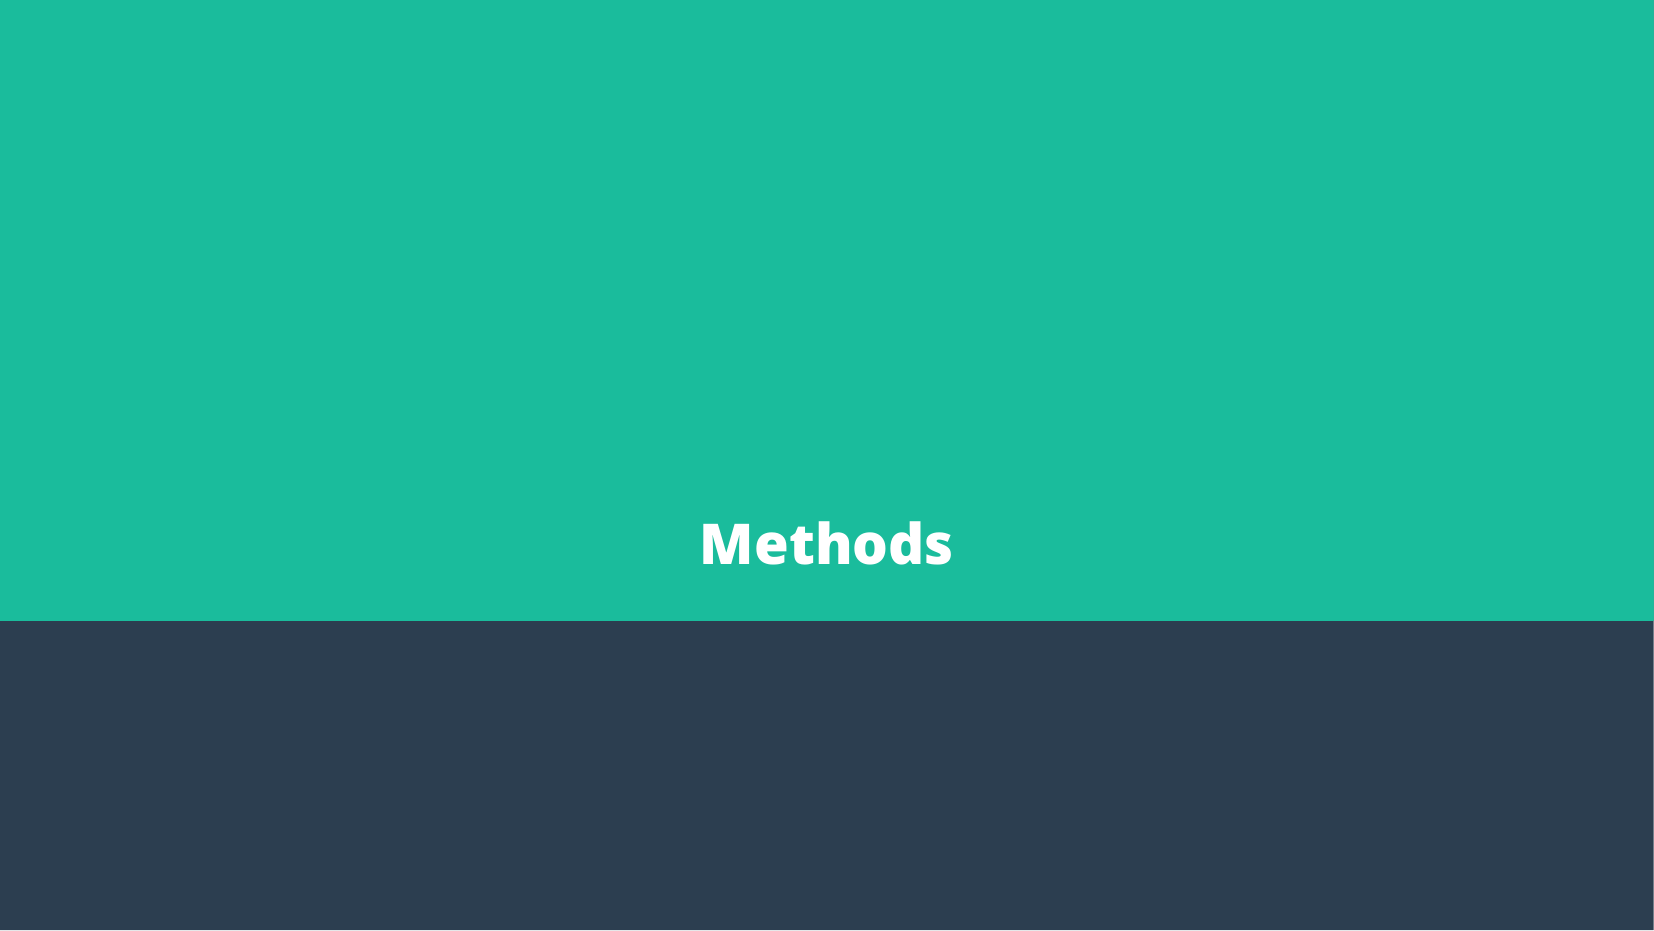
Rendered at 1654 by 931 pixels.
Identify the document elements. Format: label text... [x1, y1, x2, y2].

title Methods [59, 465, 1595, 583]
